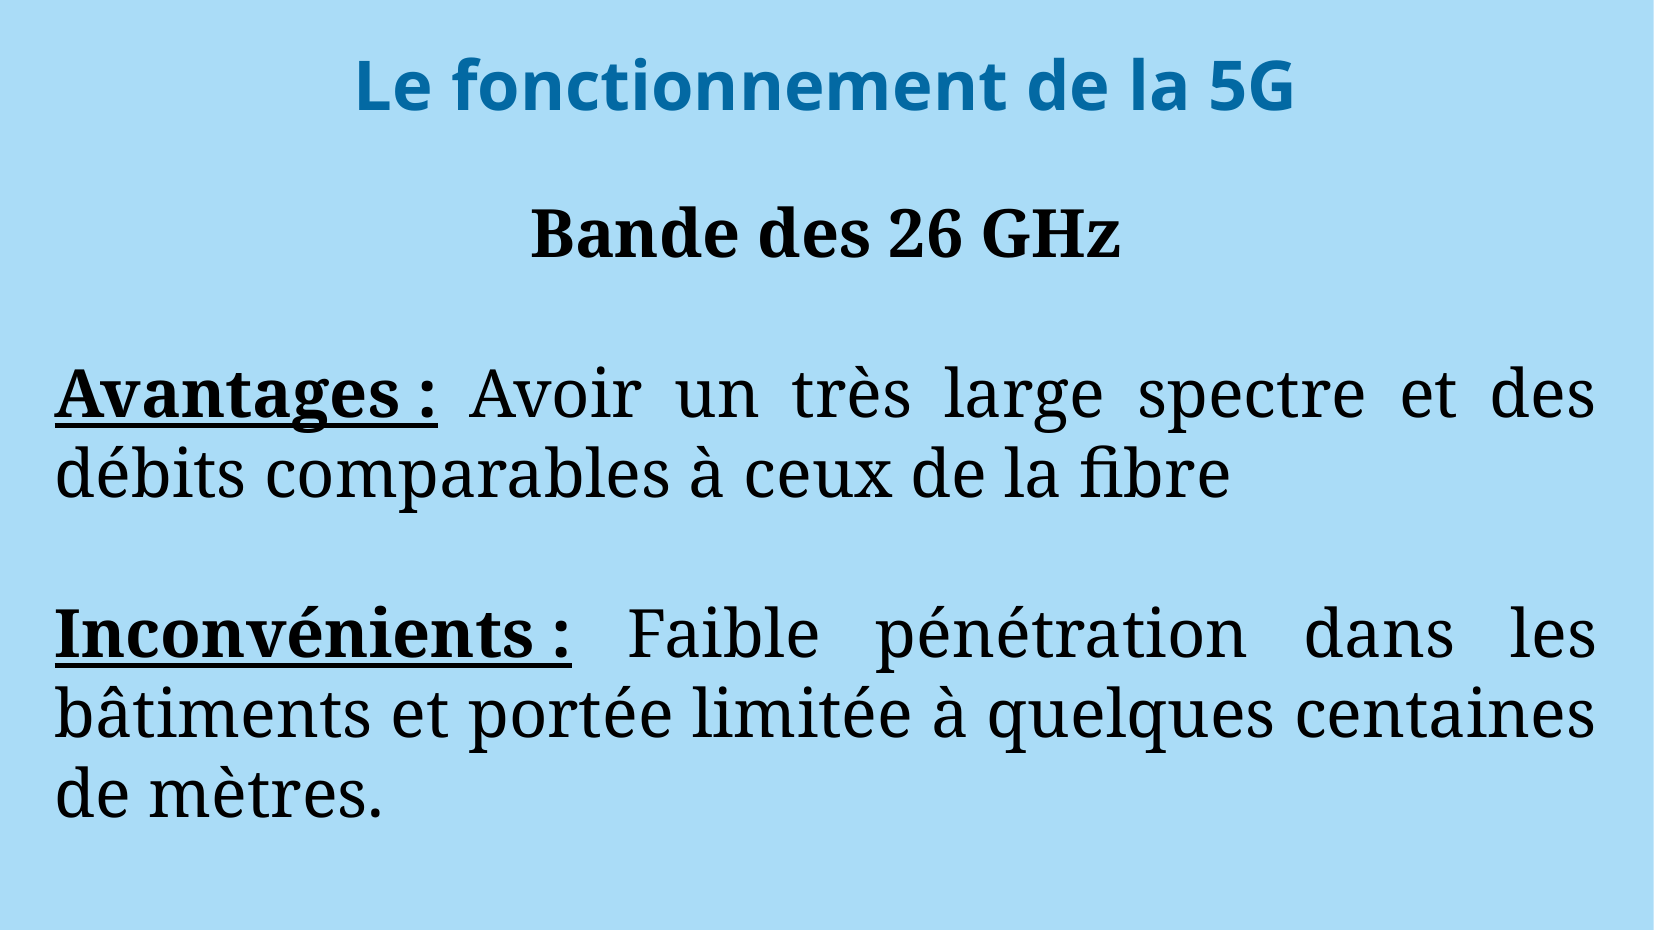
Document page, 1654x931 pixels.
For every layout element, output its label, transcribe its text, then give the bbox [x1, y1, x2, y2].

subtitle Bande des 26 GHz Avantages : Avoir un très large spectre et des débits comparables à ceux de la fibre Inconvénients : Faible pénétration dans les bâtiments et portée limitée à quelques centaines de mètres. [54, 191, 1598, 809]
title Le fonctionnement de la 5G [54, 31, 1598, 134]
